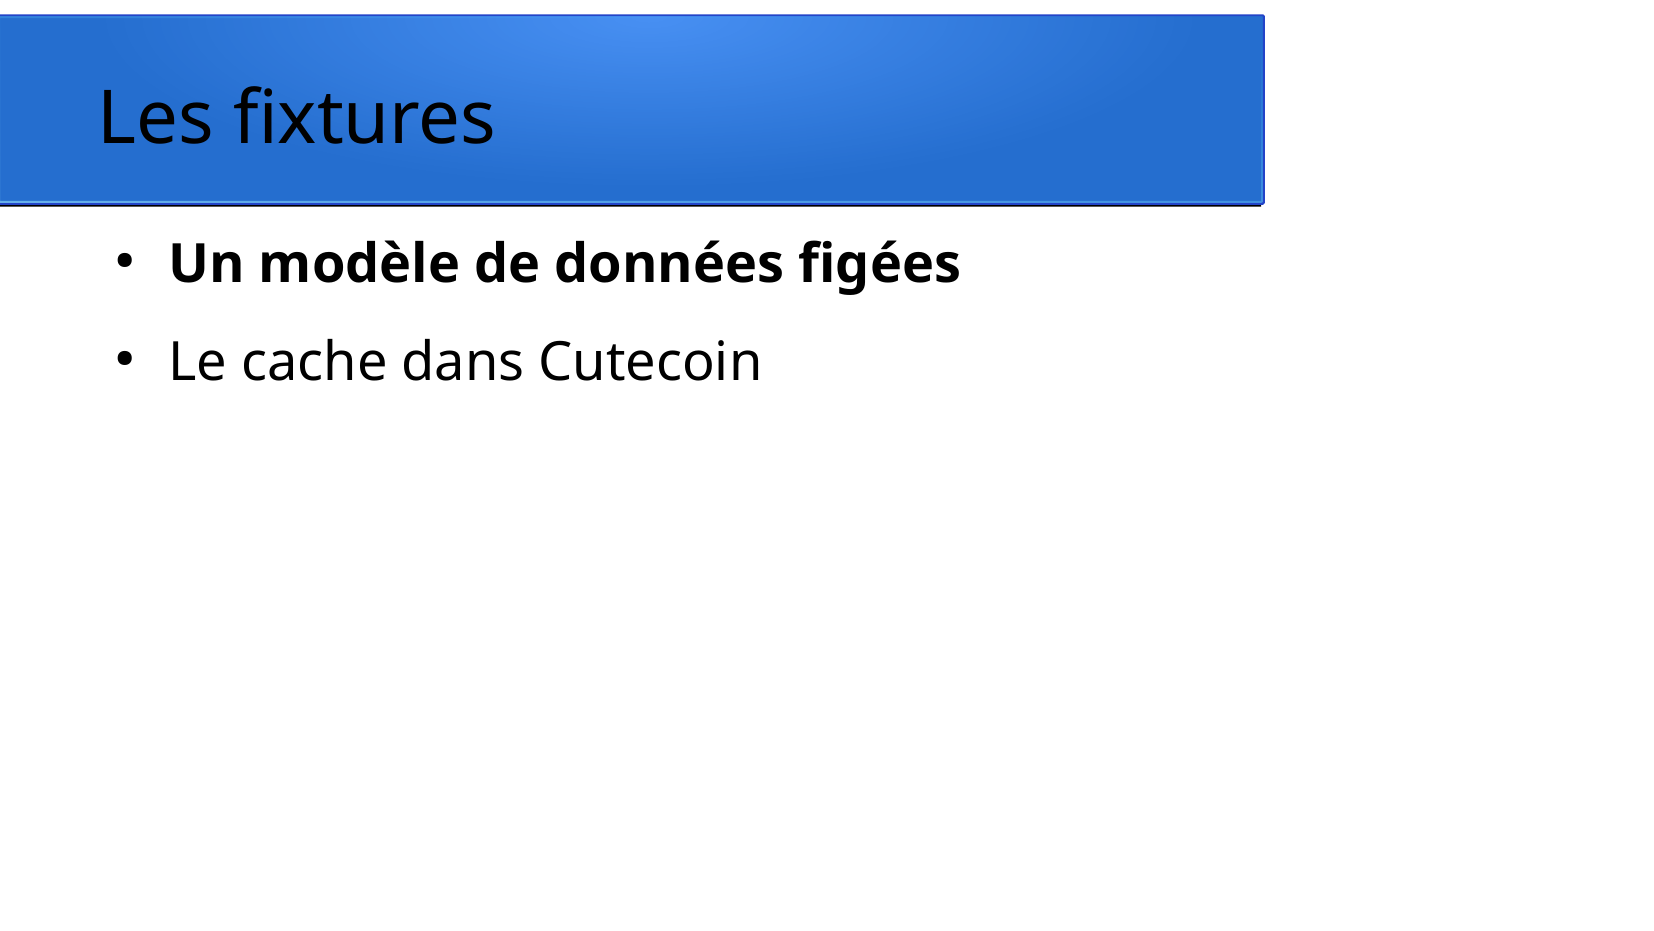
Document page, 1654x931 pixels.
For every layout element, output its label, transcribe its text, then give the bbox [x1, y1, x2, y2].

list Un modèle de données figées Le cache dans Cutecoin [82, 216, 1571, 719]
title Les fixtures [82, 37, 1571, 193]
